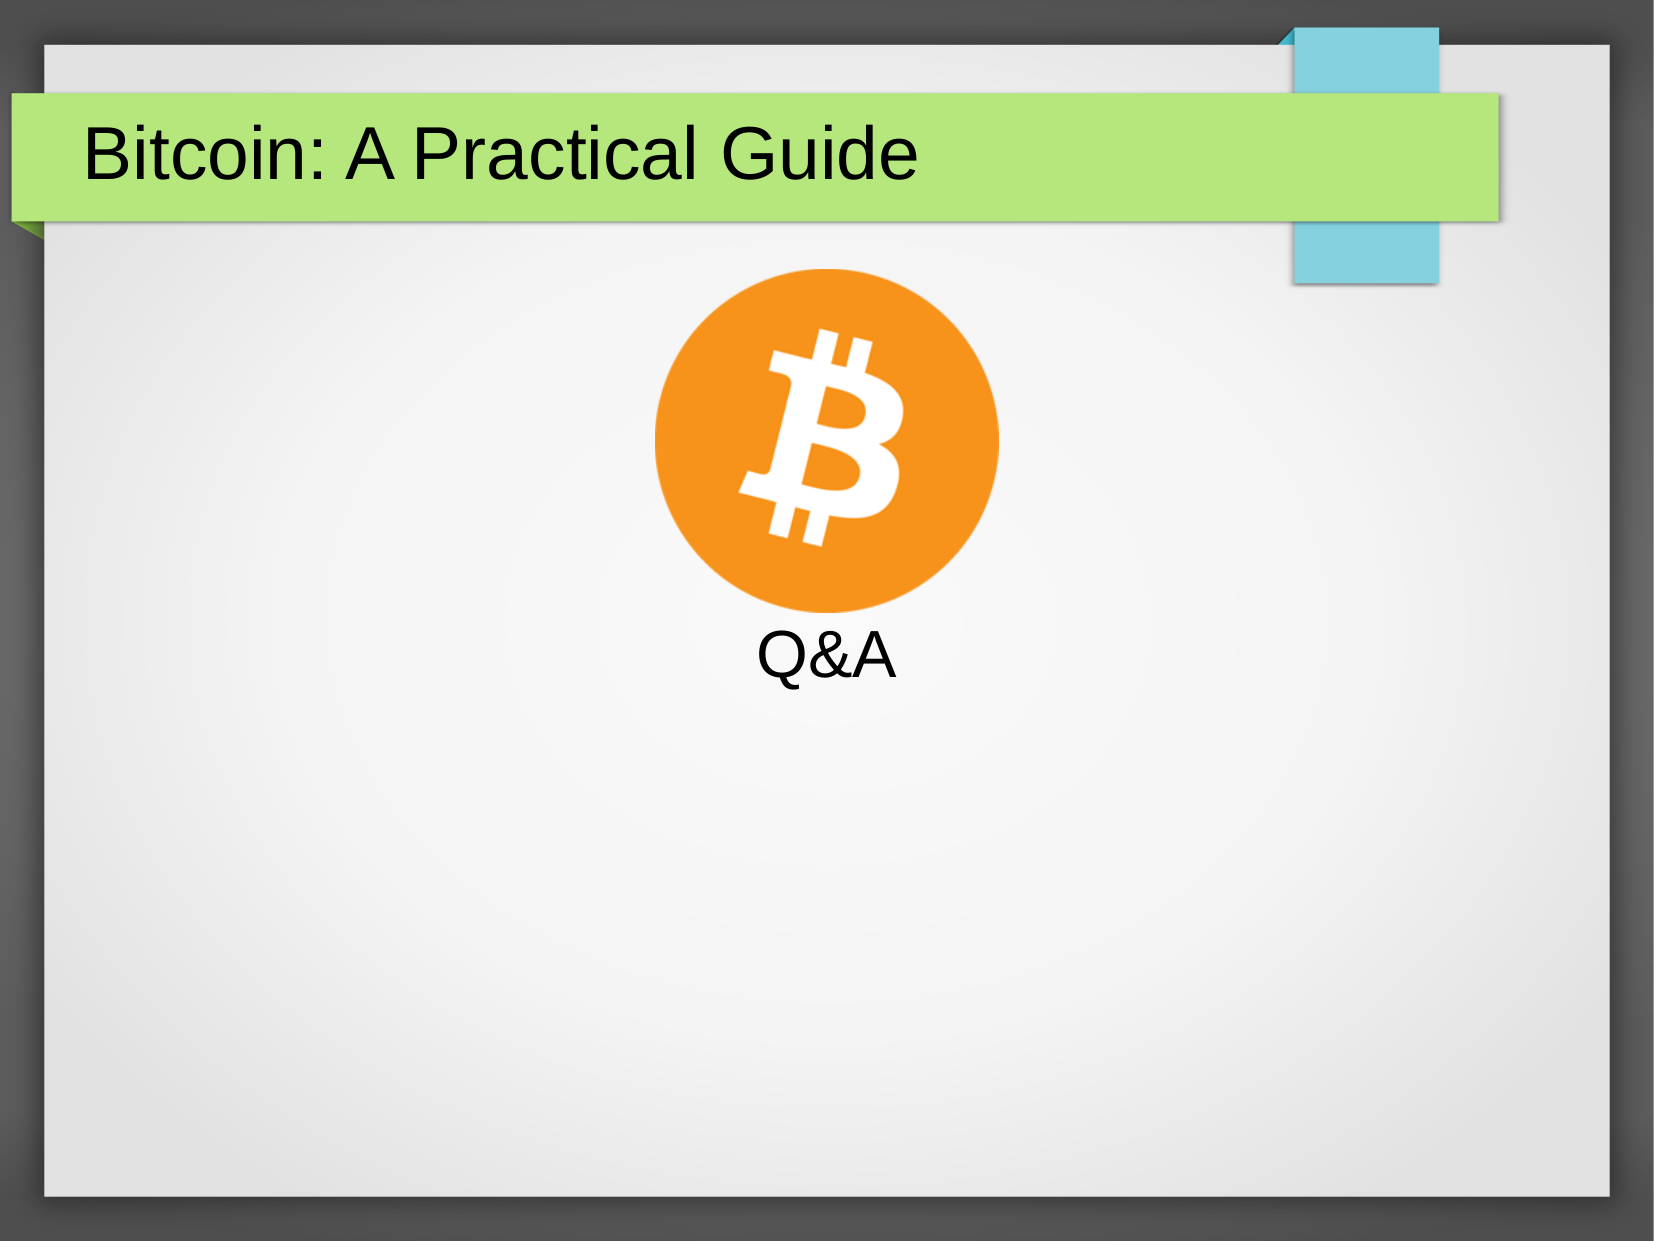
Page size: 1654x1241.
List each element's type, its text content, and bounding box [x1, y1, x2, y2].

title Bitcoin: A Practical Guide [82, 94, 1264, 213]
picture [0, 0, 1654, 1241]
subtitle Q&A [82, 295, 1571, 1015]
